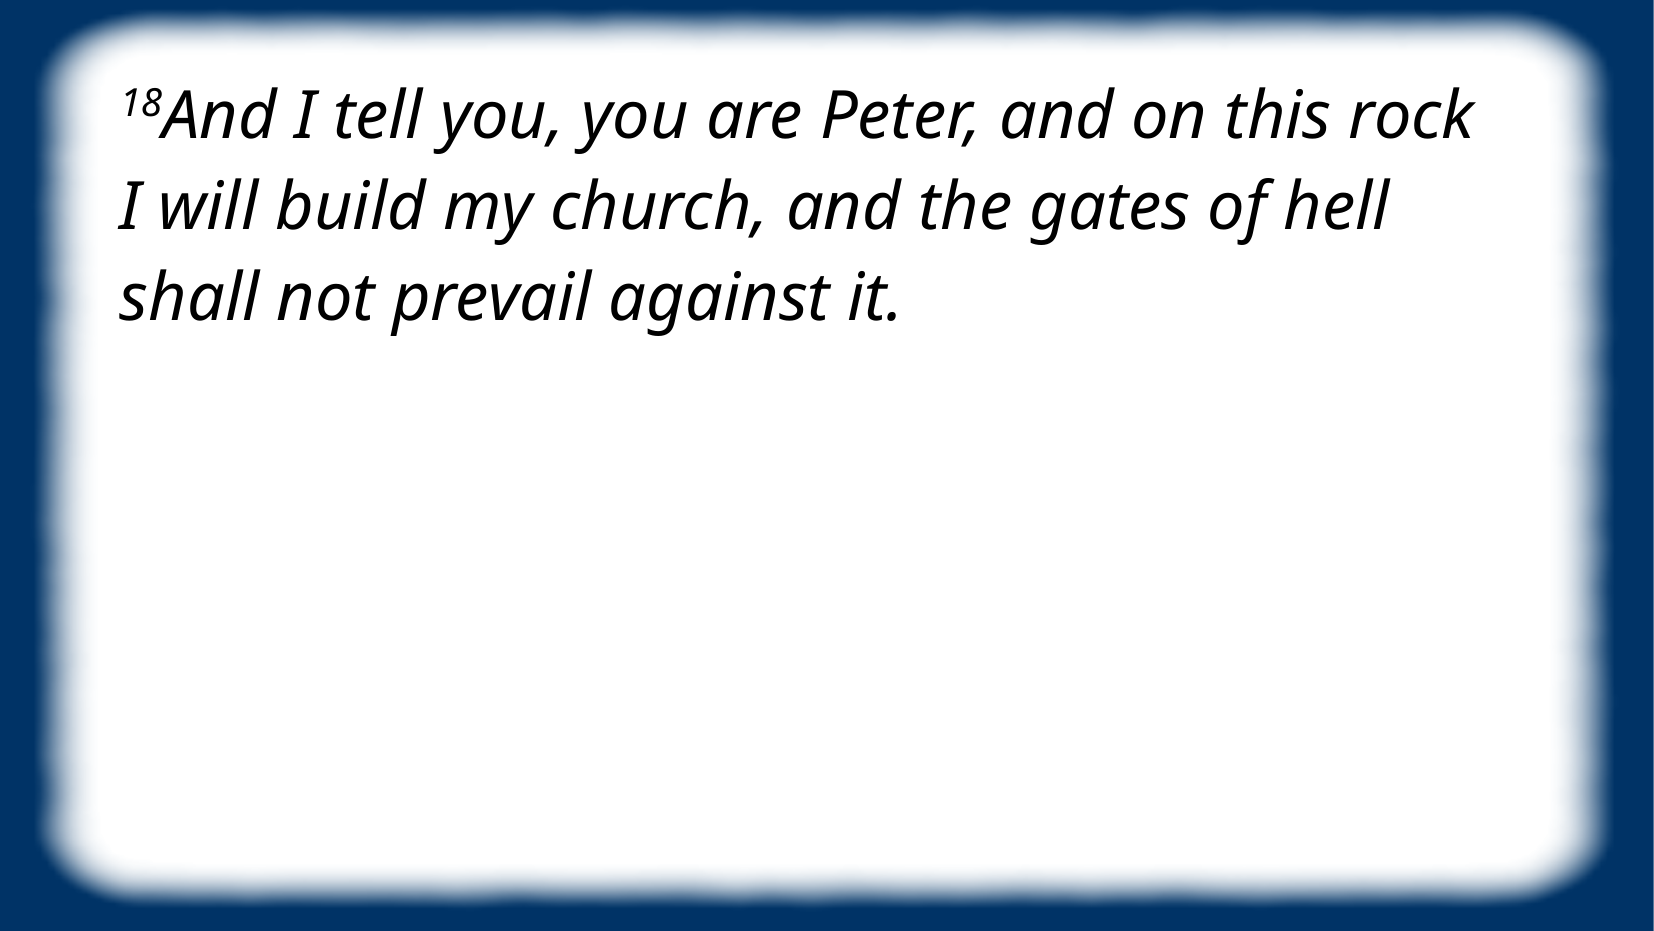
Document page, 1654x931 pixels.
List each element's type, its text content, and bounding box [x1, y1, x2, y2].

text_box 18And I tell you, you are Peter, and on this rock I will build my church, and the gates of hell shall not prevail against it. [105, 60, 1531, 430]
picture [0, 0, 1654, 931]
